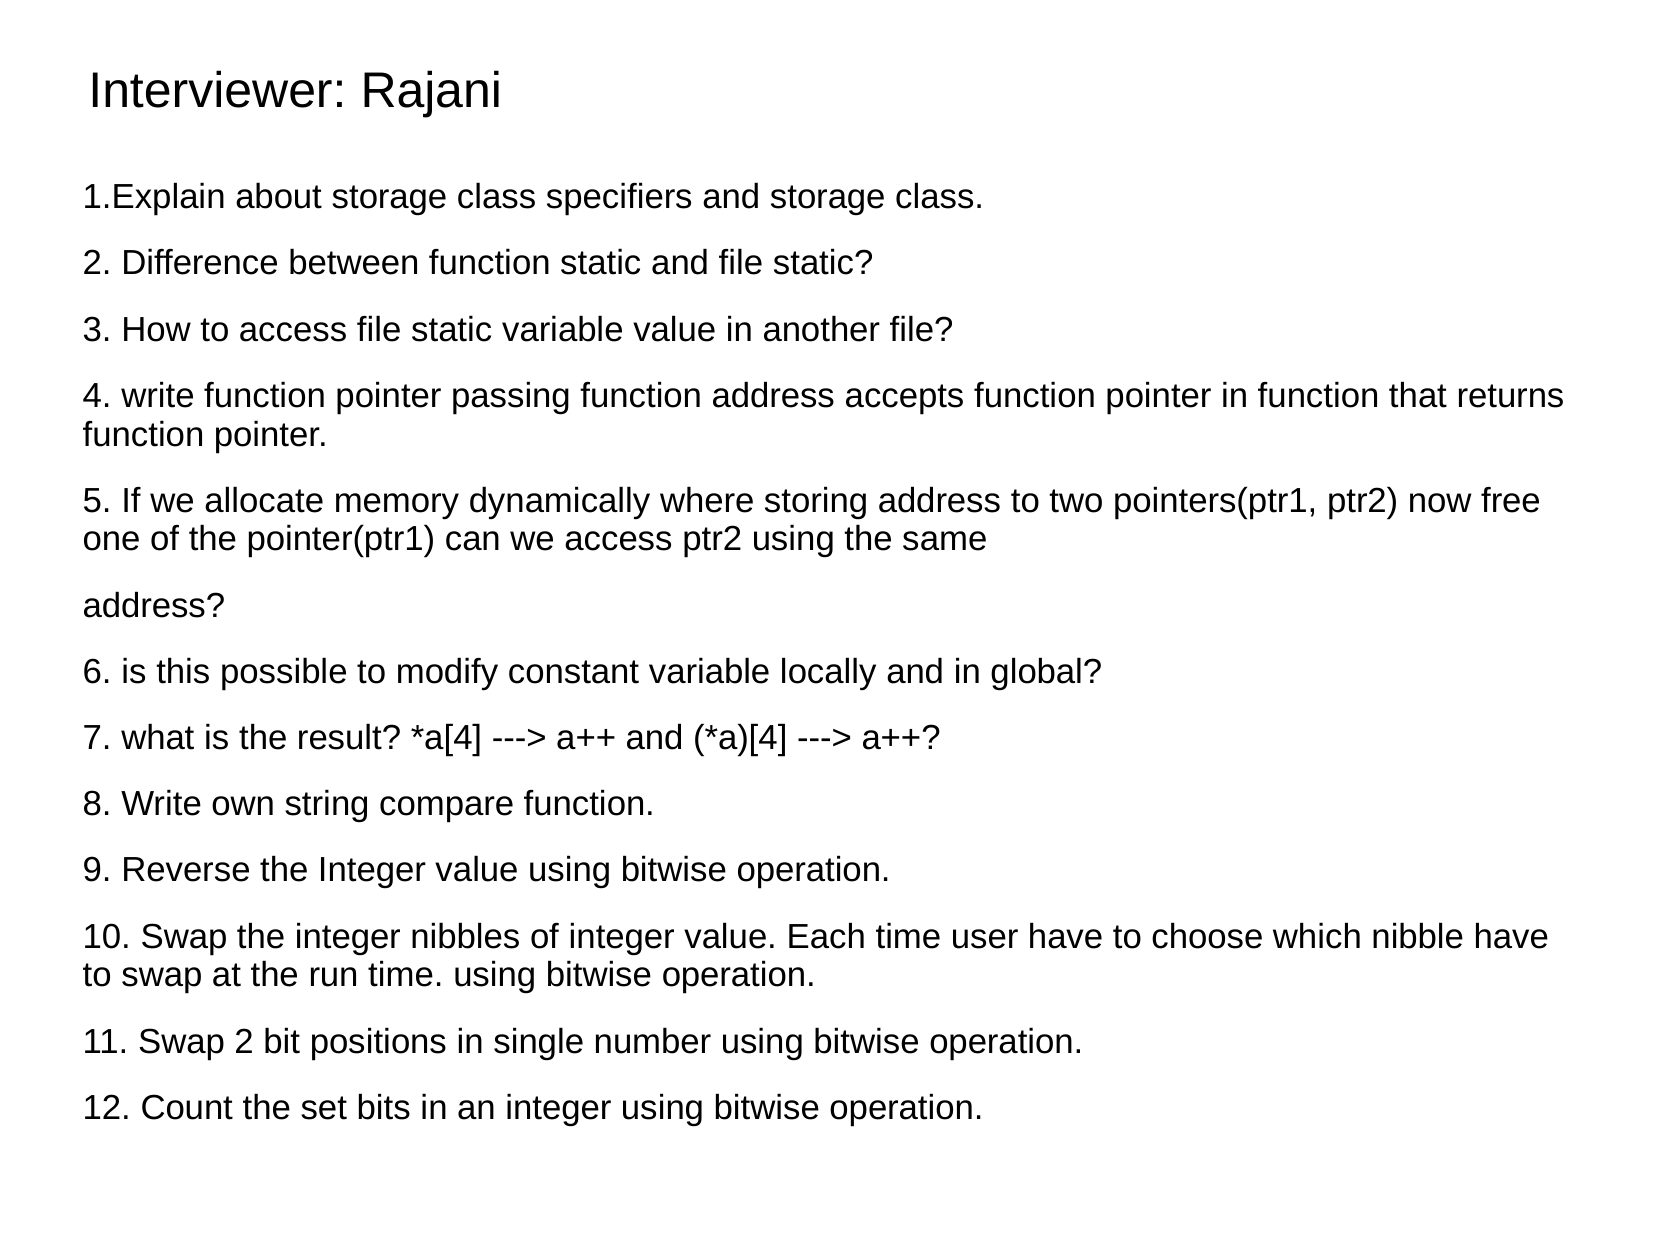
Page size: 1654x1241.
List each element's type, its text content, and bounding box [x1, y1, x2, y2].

title Interviewer: Rajani [82, 49, 508, 130]
list 1.Explain about storage class specifiers and storage class. 2. Difference between function static and file static? 3. How to access file static variable value in another file? 4. write function pointer passing function address accepts function pointer in function that returns function pointer. 5. If we allocate memory dynamically where storing address to two pointers(ptr1, ptr2) now free one of the pointer(ptr1) can we access ptr2 using the same address? 6. is this possible to modify constant variable locally and in global? 7. what is the result? *a[4] ---> a++ and (*a)[4] ---> a++? 8. Write own string compare function. 9. Reverse the Integer value using bitwise operation. 10. Swap the integer nibbles of integer value. Each time user have to choose which nibble have to swap at the run time. using bitwise operation. 11. Swap 2 bit positions in single number using bitwise operation. 12. Count the set bits in an integer using bitwise operation. [82, 177, 1571, 1134]
